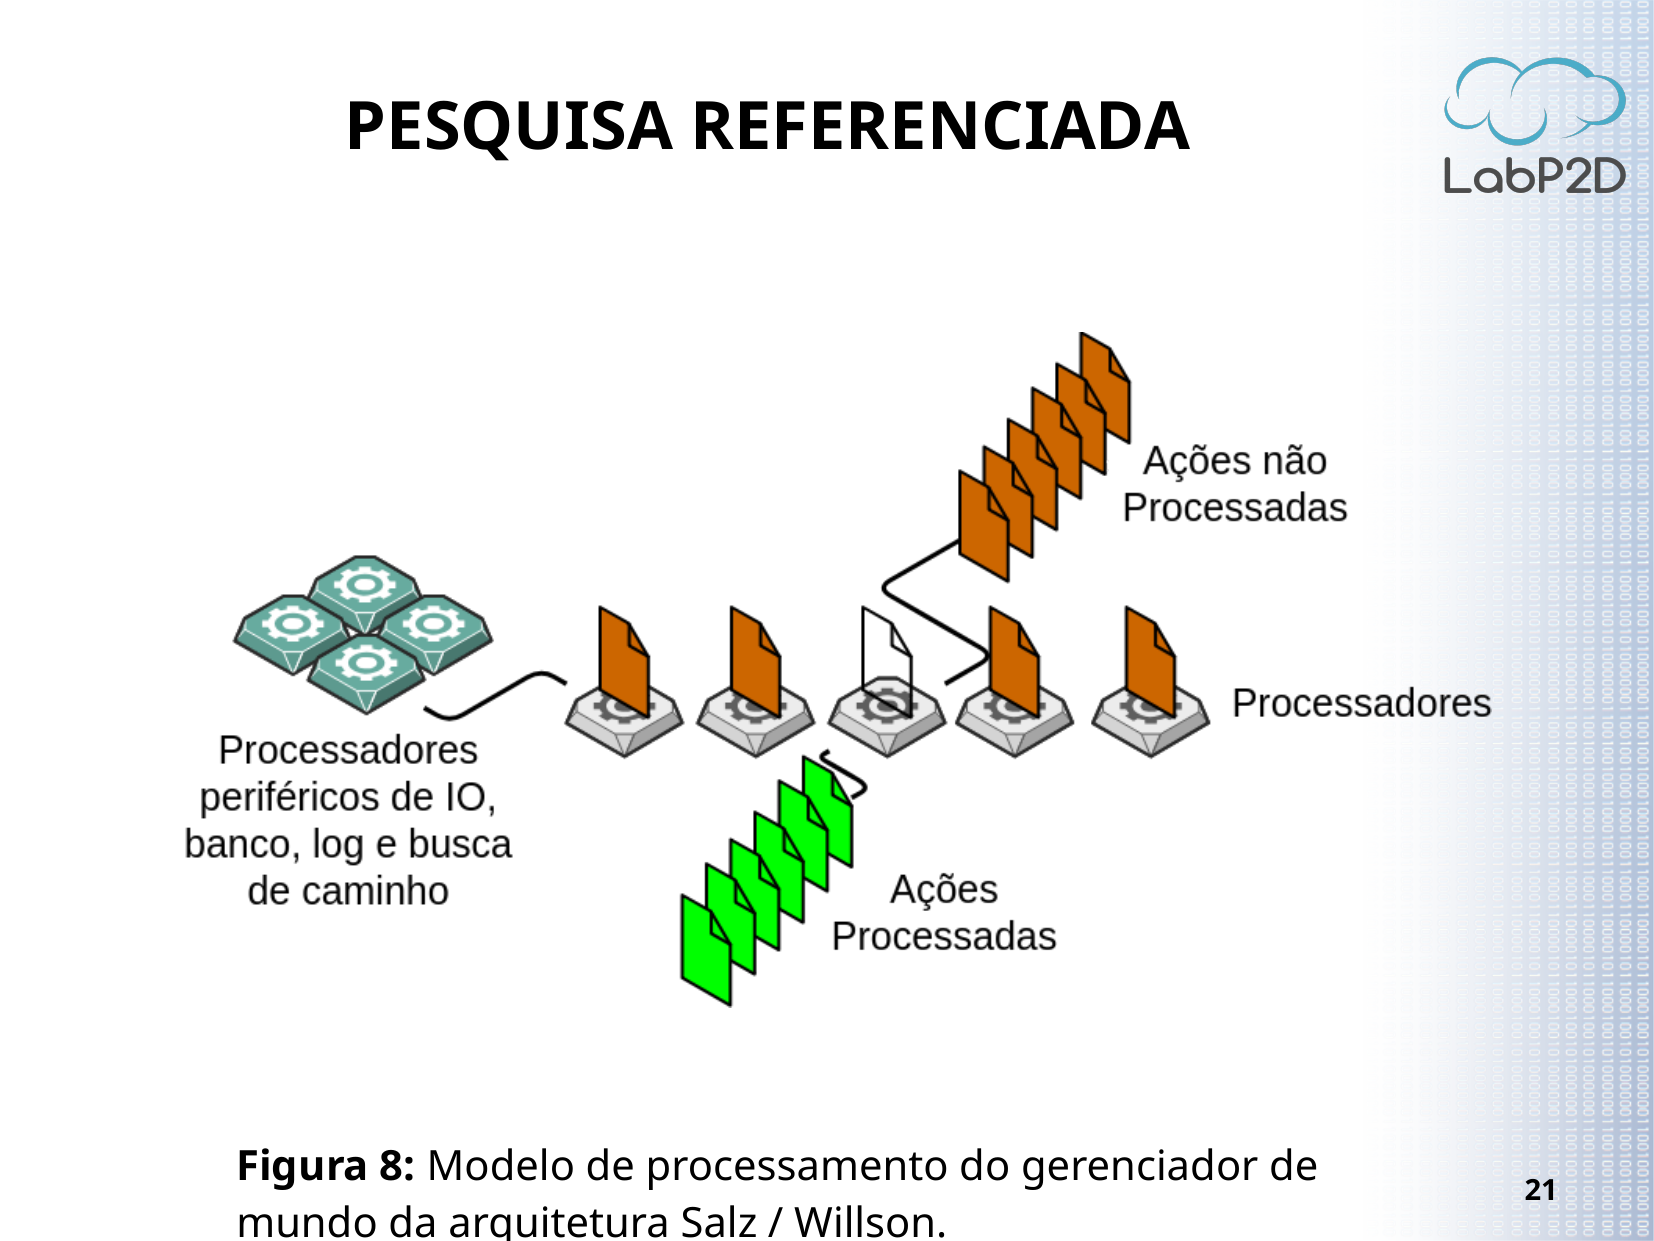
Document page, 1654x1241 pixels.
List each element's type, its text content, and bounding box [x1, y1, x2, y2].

text_box Figura 8: Modelo de processamento do gerenciador de mundo da arquitetura Salz / Willson. [221, 1128, 1435, 1239]
title PESQUISA REFERENCIADA [82, 19, 1453, 227]
picture [164, 1, 1654, 1240]
